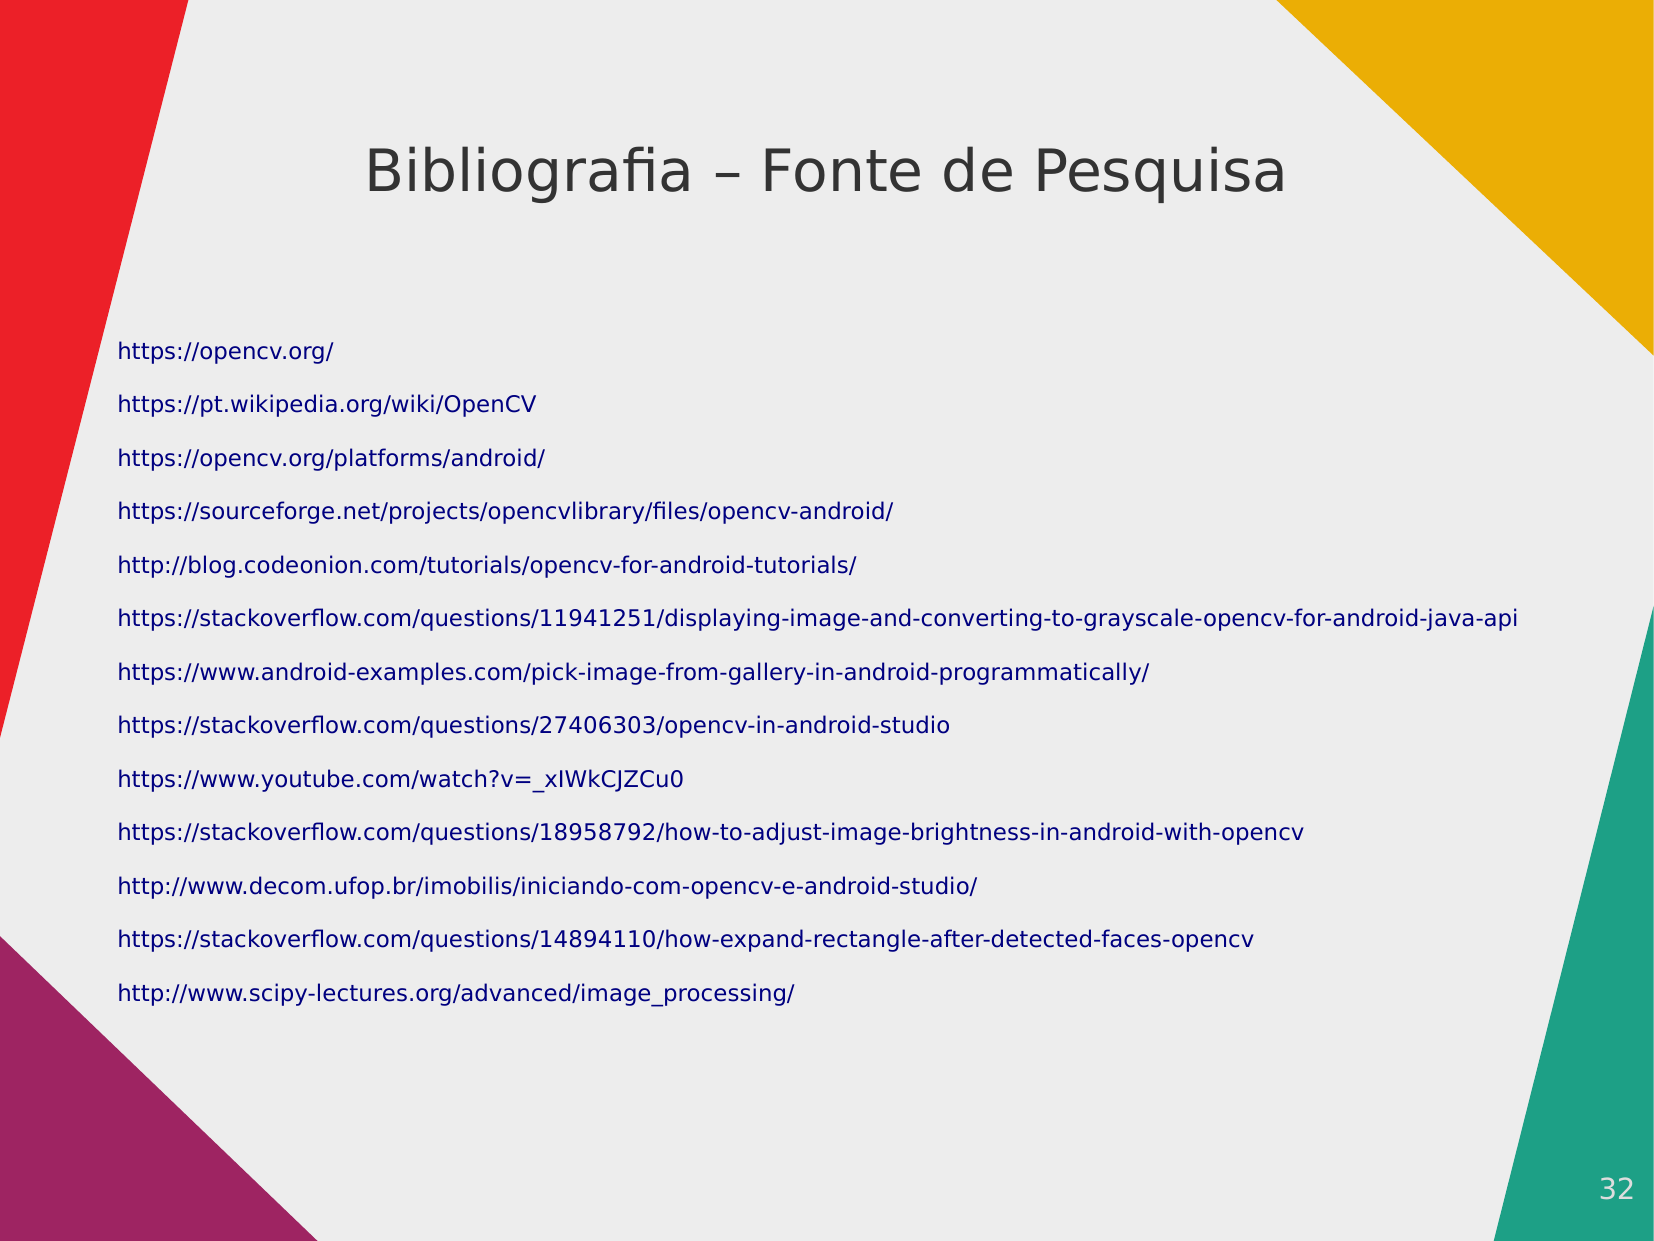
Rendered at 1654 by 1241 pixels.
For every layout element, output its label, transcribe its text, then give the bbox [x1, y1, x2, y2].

text_box https://opencv.org/ https://pt.wikipedia.org/wiki/OpenCV https://opencv.org/platforms/android/ https://sourceforge.net/projects/opencvlibrary/files/opencv-android/ http://blog.codeonion.com/tutorials/opencv-for-android-tutorials/ https://stackoverflow.com/questions/11941251/displaying-image-and-converting-to-grayscale-opencv-for-android-java-api https://www.android-examples.com/pick-image-from-gallery-in-android-programmatically/ https://stackoverflow.com/questions/27406303/opencv-in-android-studio https://www.youtube.com/watch?v=_xIWkCJZCu0 https://stackoverflow.com/questions/18958792/how-to-adjust-image-brightness-in-android-with-opencv http://www.decom.ufop.br/imobilis/iniciando-com-opencv-e-android-studio/ https://stackoverflow.com/questions/14894110/how-expand-rectangle-after-detected-faces-opencv http://www.scipy-lectures.org/advanced/image_processing/ [102, 330, 1536, 1052]
title Bibliografia – Fonte de Pesquisa [114, 73, 1539, 271]
